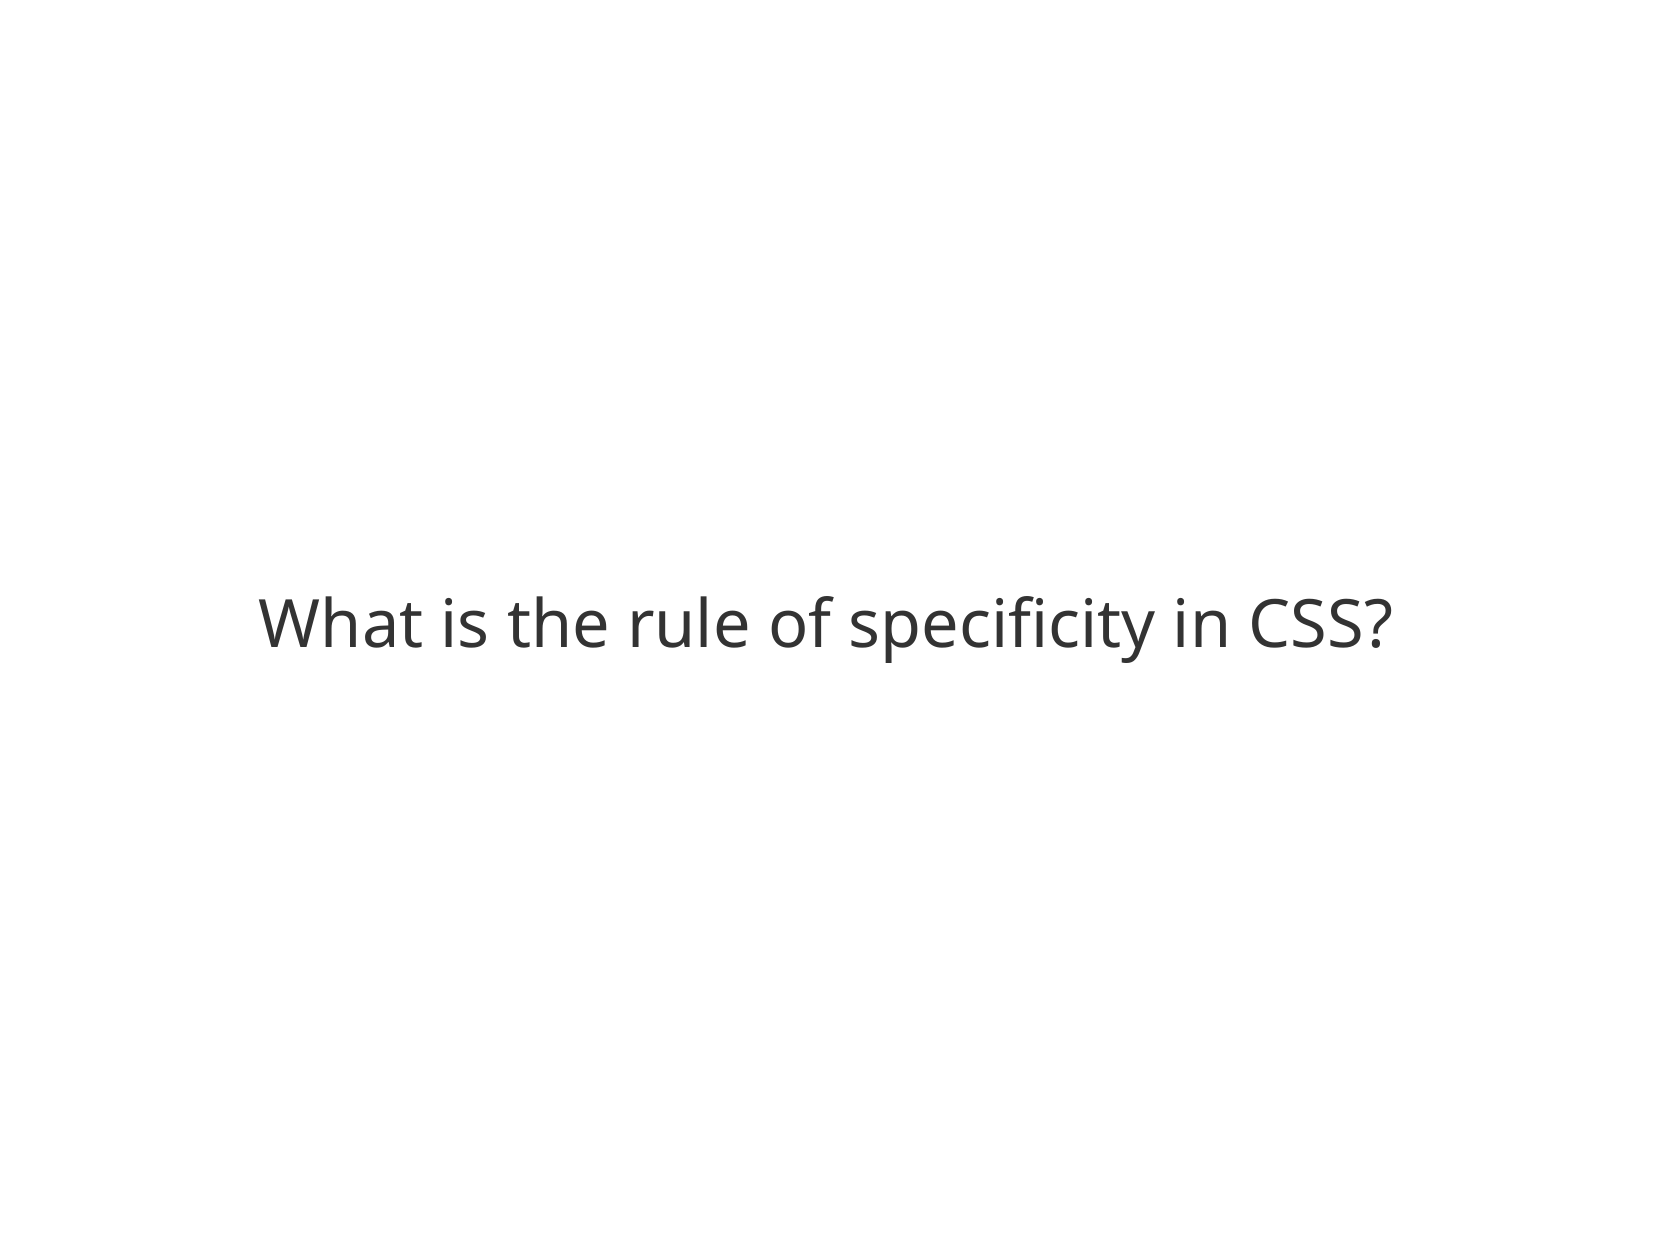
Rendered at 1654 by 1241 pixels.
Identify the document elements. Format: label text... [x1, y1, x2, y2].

subtitle What is the rule of specificity in CSS? [82, 49, 1571, 1193]
